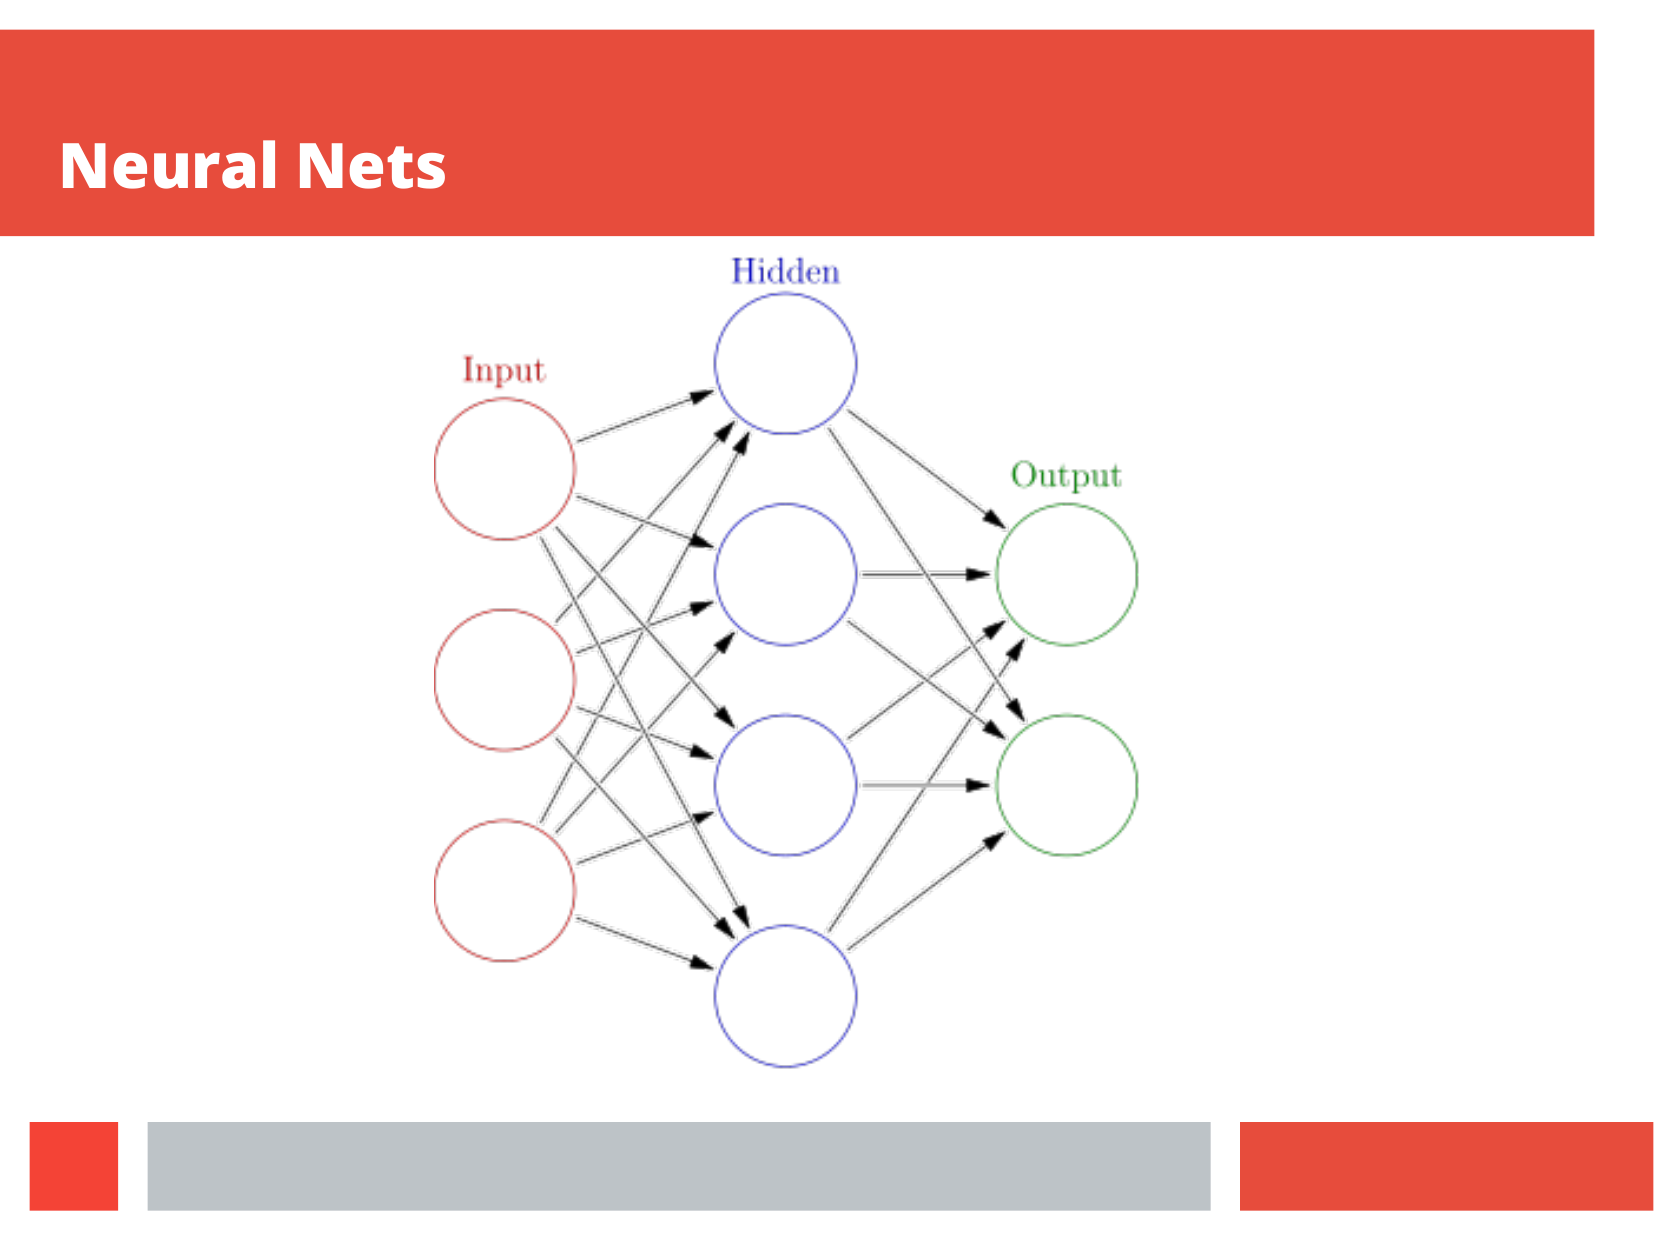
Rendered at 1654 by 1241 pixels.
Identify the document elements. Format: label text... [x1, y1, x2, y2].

picture [434, 254, 1141, 1104]
title Neural Nets [59, 59, 1595, 207]
